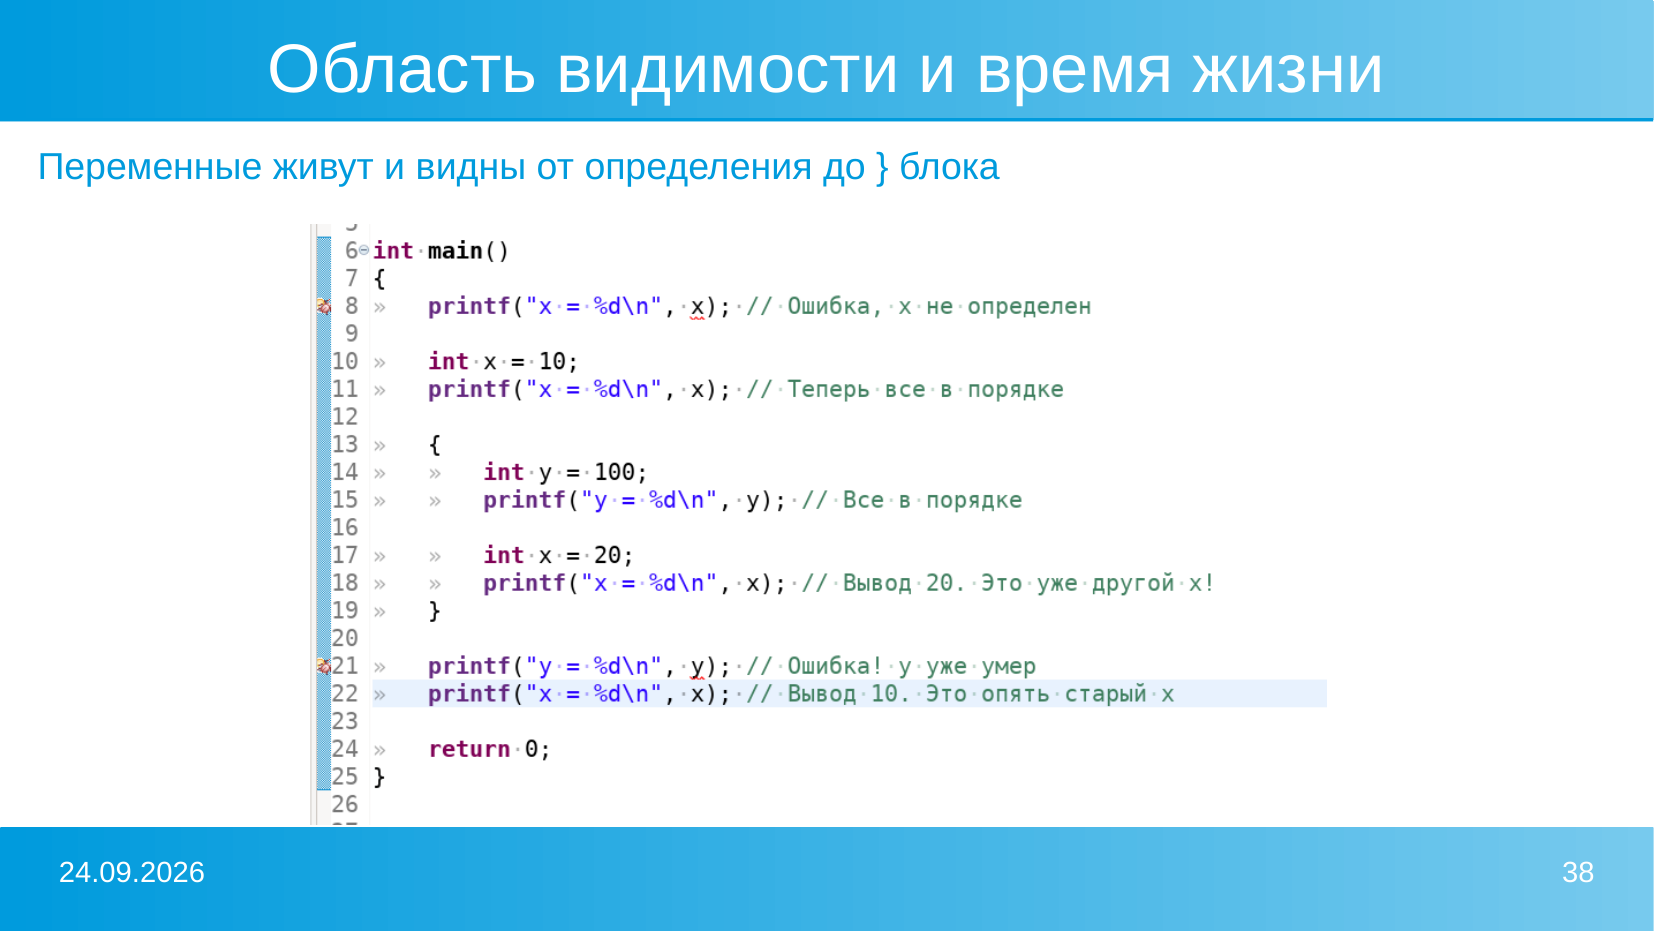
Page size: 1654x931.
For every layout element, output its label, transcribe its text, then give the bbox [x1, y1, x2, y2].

title Область видимости и время жизни [59, 29, 1595, 108]
picture [300, 224, 1327, 826]
list Переменные живут и видны от определения до } блока [37, 145, 1632, 226]
